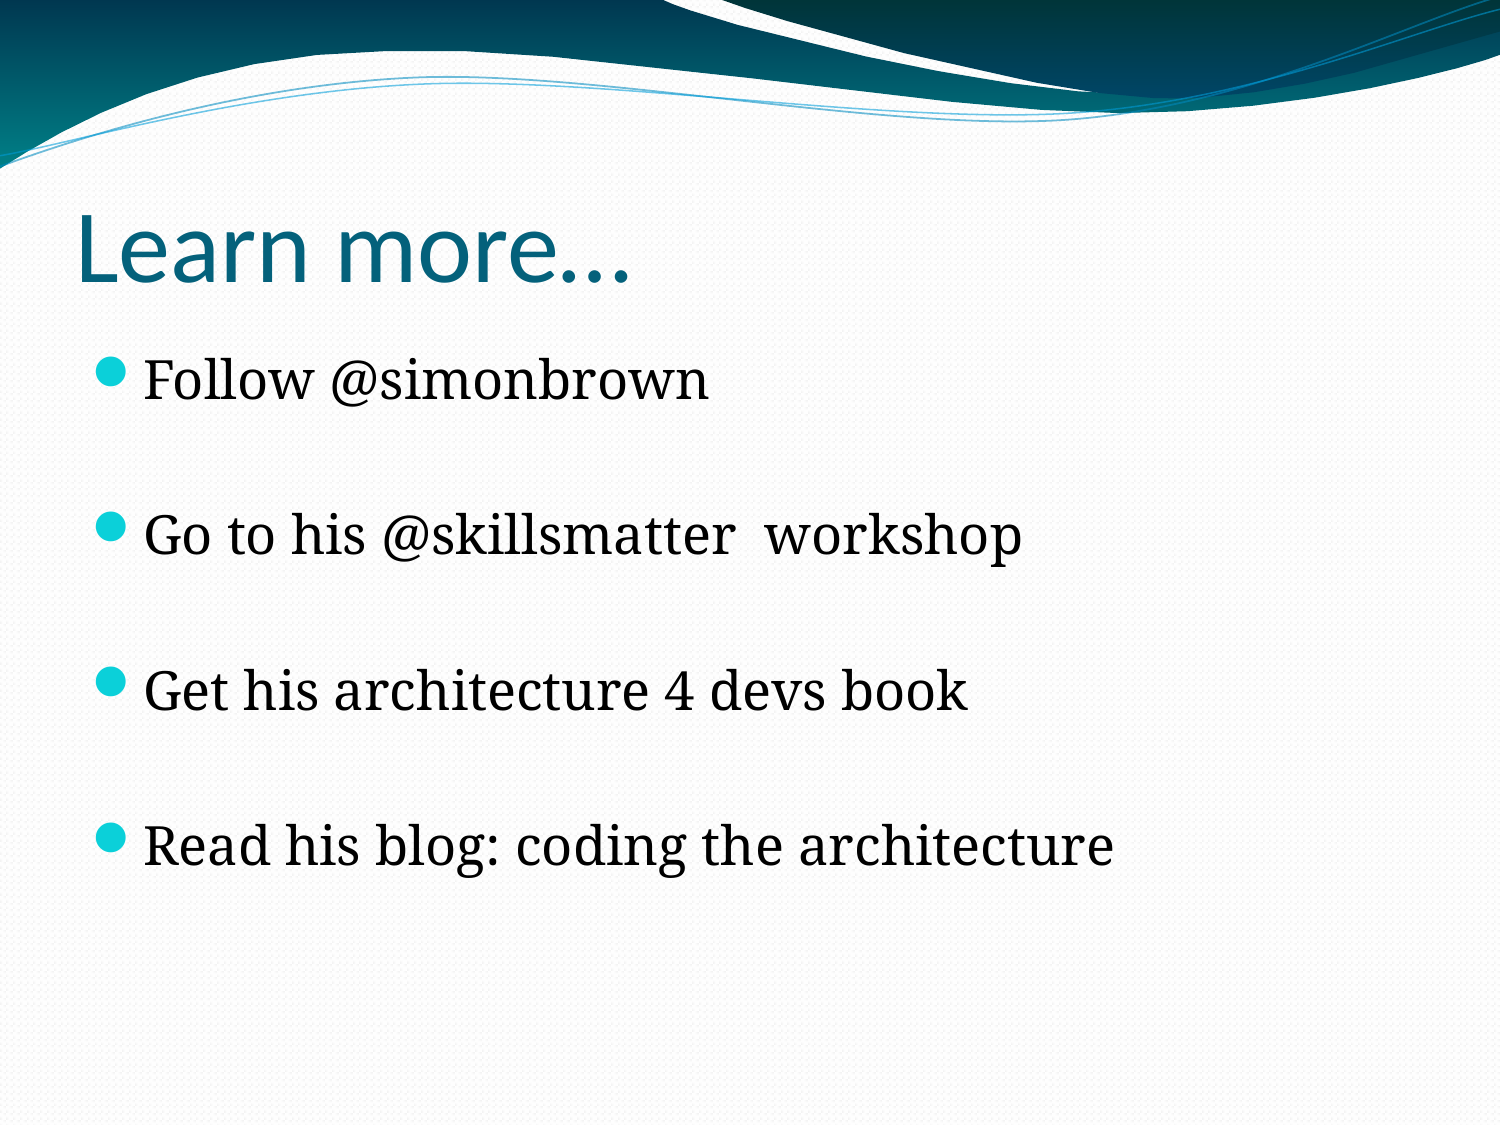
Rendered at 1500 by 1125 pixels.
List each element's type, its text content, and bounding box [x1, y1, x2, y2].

title Learn more… [75, 115, 1426, 304]
list Follow @simonbrown Go to his @skillsmatter workshop Get his architecture 4 devs book Read his blog: coding the architecture [76, 338, 1427, 1059]
